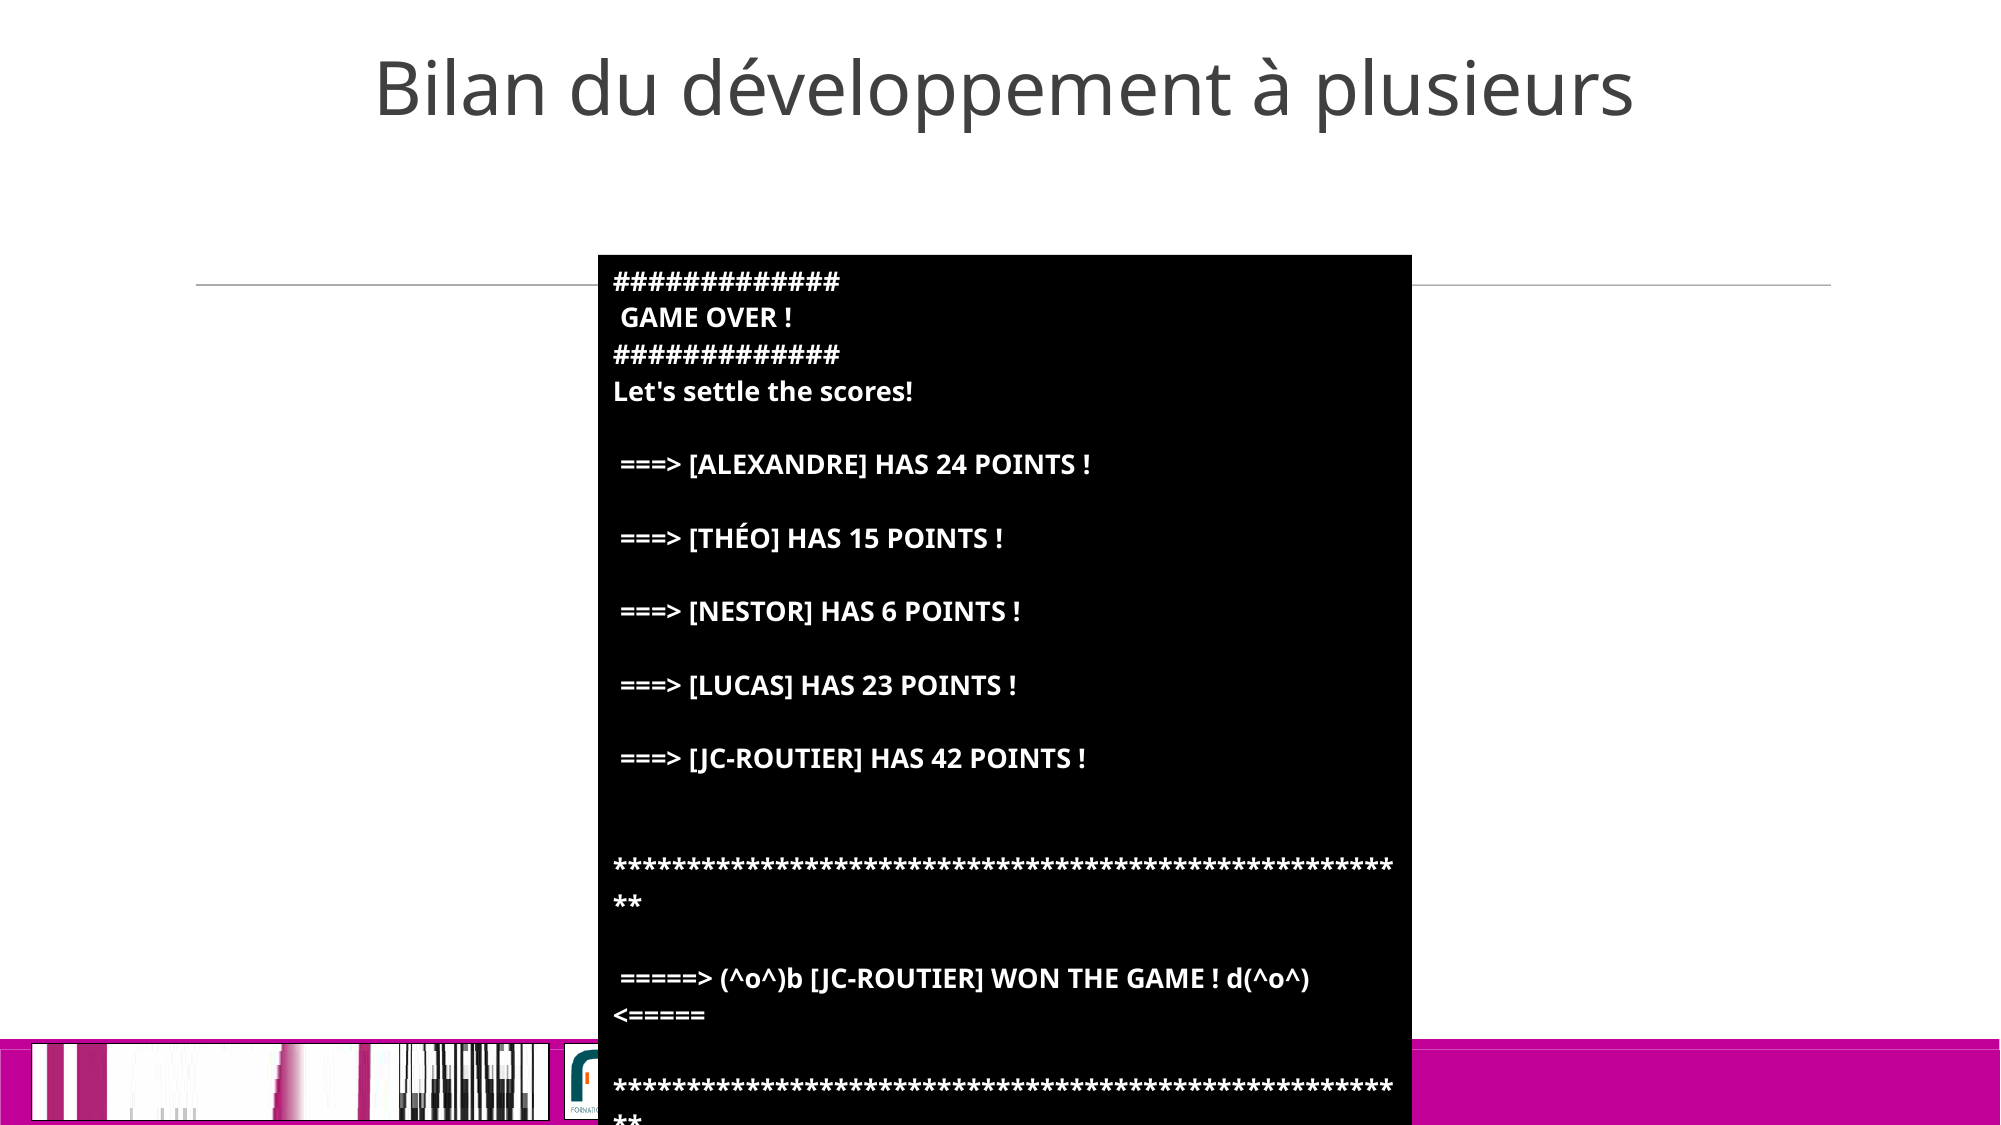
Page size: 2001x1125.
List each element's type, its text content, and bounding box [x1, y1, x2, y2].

text_box ############# GAME OVER ! ############# Let's settle the scores! ===> [ALEXANDRE] HAS 24 POINTS ! ===> [THÉO] HAS 15 POINTS ! ===> [NESTOR] HAS 6 POINTS ! ===> [LUCAS] HAS 23 POINTS ! ===> [JC-ROUTIER] HAS 42 POINTS ! ******************************************************* =====> (^o^)b [JC-ROUTIER] WON THE GAME ! d(^o^) <===== ******************************************************* [598, 254, 1412, 1125]
picture [564, 1043, 598, 1120]
title Bilan du développement à plusieurs [180, 47, 1830, 285]
picture [32, 1044, 549, 1120]
